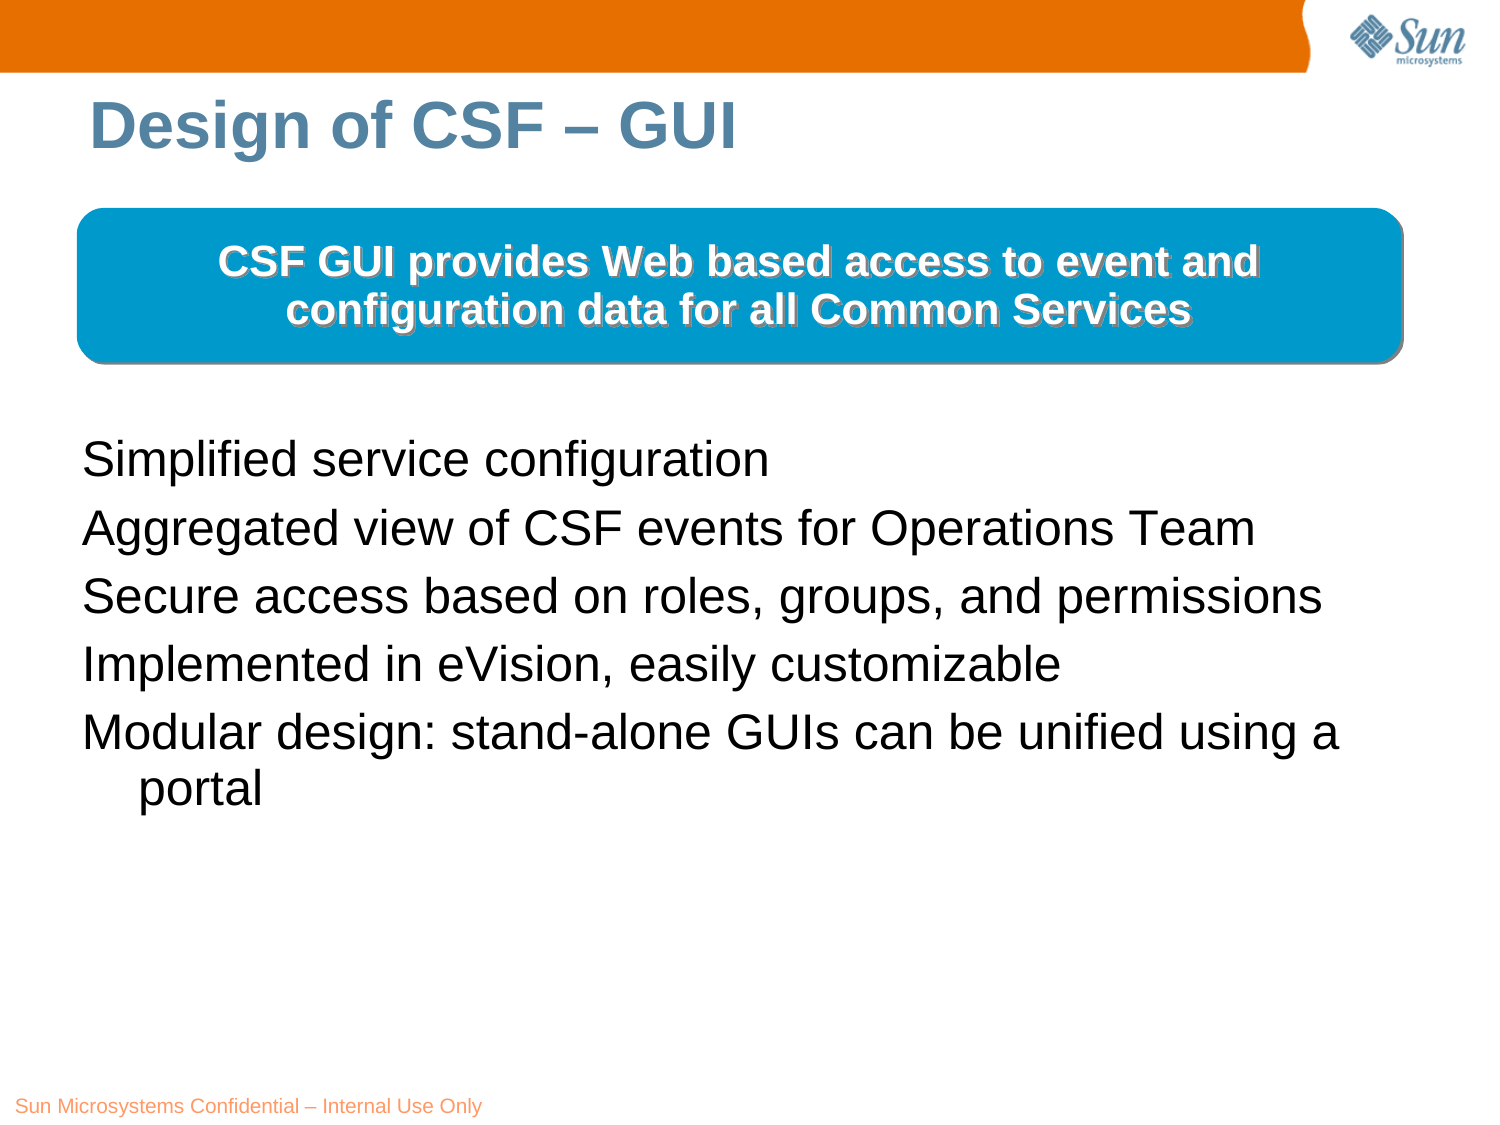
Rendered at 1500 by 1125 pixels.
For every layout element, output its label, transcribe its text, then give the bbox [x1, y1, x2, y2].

text_box [76, 216, 84, 354]
title Design of CSF – GUI [75, 79, 1426, 226]
picture [0, 0, 1500, 75]
text_box [86, 207, 1392, 215]
text_box [85, 217, 1404, 365]
list Simplified service configuration Aggregated view of CSF events for Operations Team Secure access based on roles, groups, and permissions Implemented in eVision, easily customizable Modular design: stand-alone GUIs can be unified using a portal [67, 287, 1418, 999]
text_box CSF GUI provides Web based access to event and configuration data for all Common Services [84, 215, 1394, 355]
